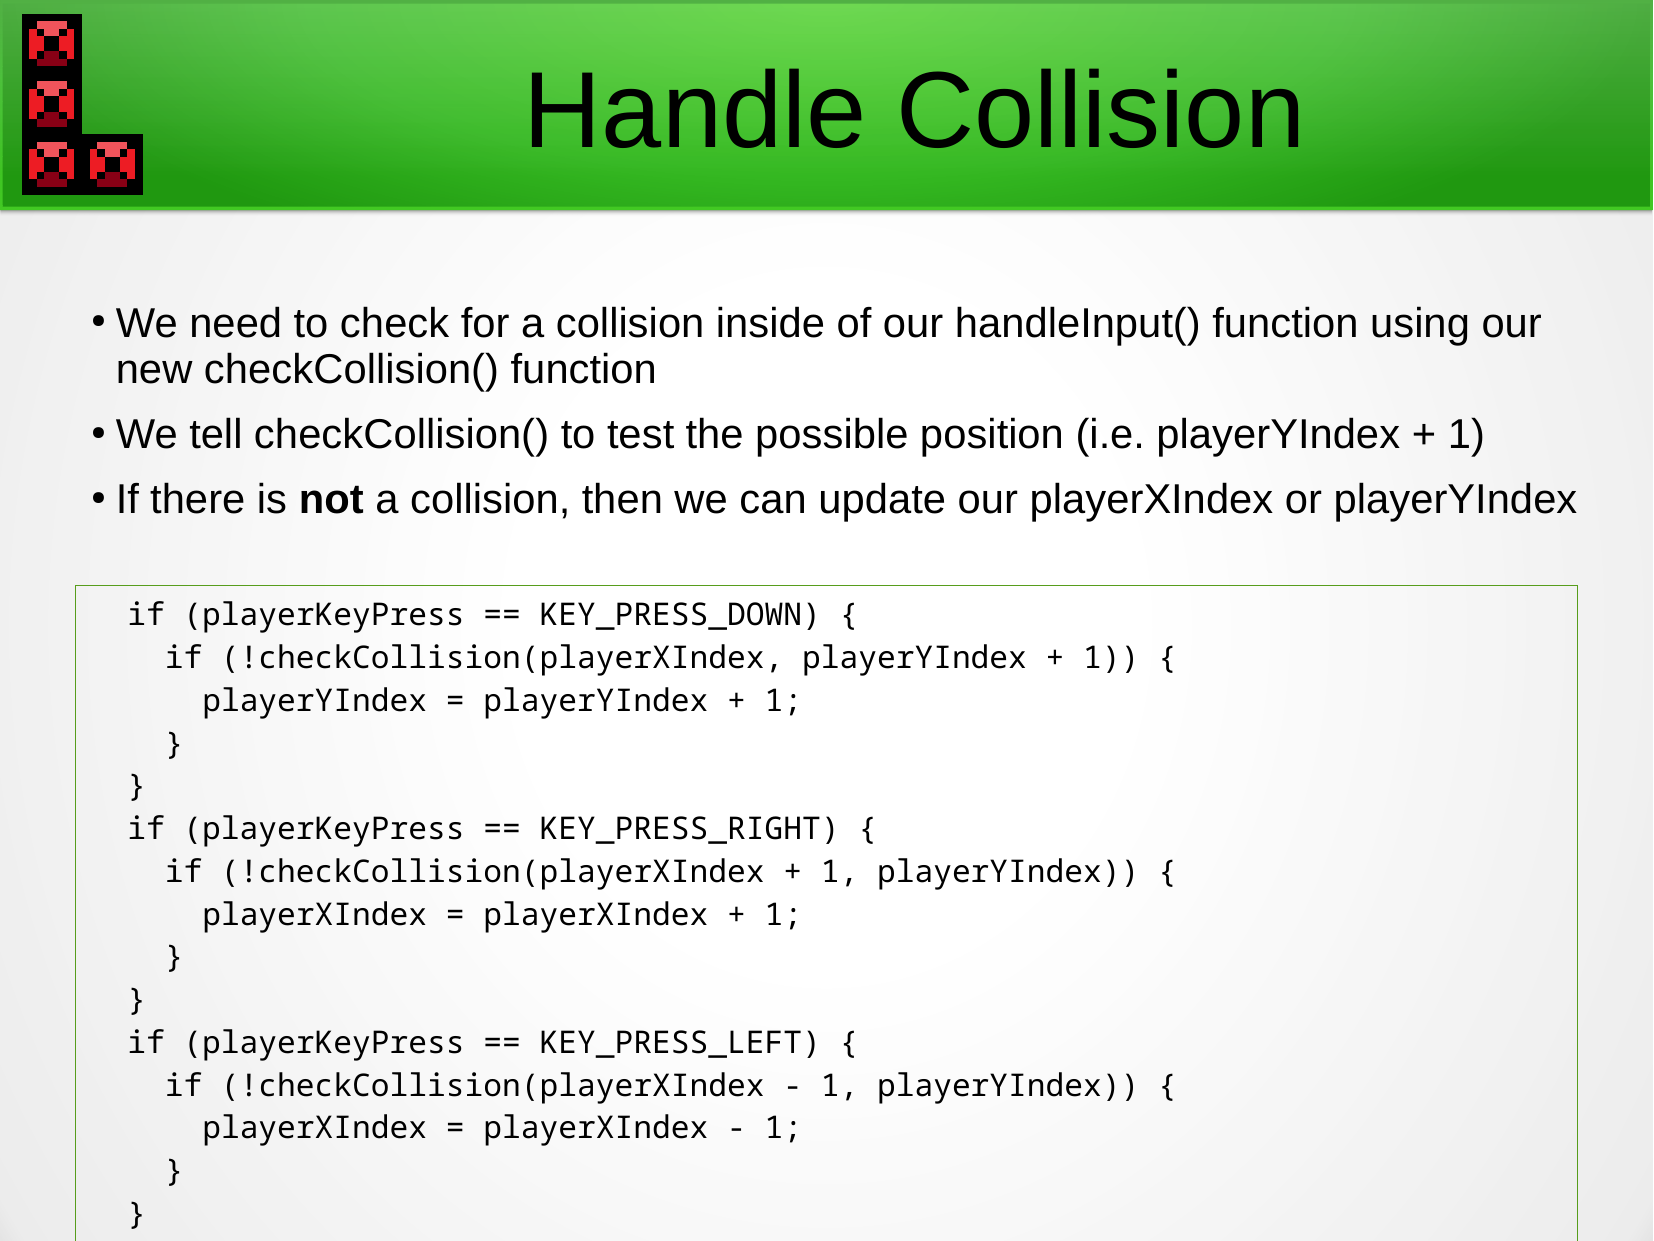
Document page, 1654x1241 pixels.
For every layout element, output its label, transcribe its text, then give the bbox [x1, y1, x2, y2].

picture [22, 14, 143, 195]
list We need to check for a collision inside of our handleInput() function using our new checkCollision() function We tell checkCollision() to test the possible position (i.e. playerYIndex + 1) If there is not a collision, then we can update our playerXIndex or playerYIndex [82, 299, 1591, 571]
title Handle Collision [195, 30, 1636, 190]
text_box if (playerKeyPress == KEY_PRESS_DOWN) { if (!checkCollision(playerXIndex, playerYIndex + 1)) { playerYIndex = playerYIndex + 1; } } if (playerKeyPress == KEY_PRESS_RIGHT) { if (!checkCollision(playerXIndex + 1, playerYIndex)) { playerXIndex = playerXIndex + 1; } } if (playerKeyPress == KEY_PRESS_LEFT) { if (!checkCollision(playerXIndex - 1, playerYIndex)) { playerXIndex = playerXIndex - 1; } } [75, 585, 1578, 1201]
